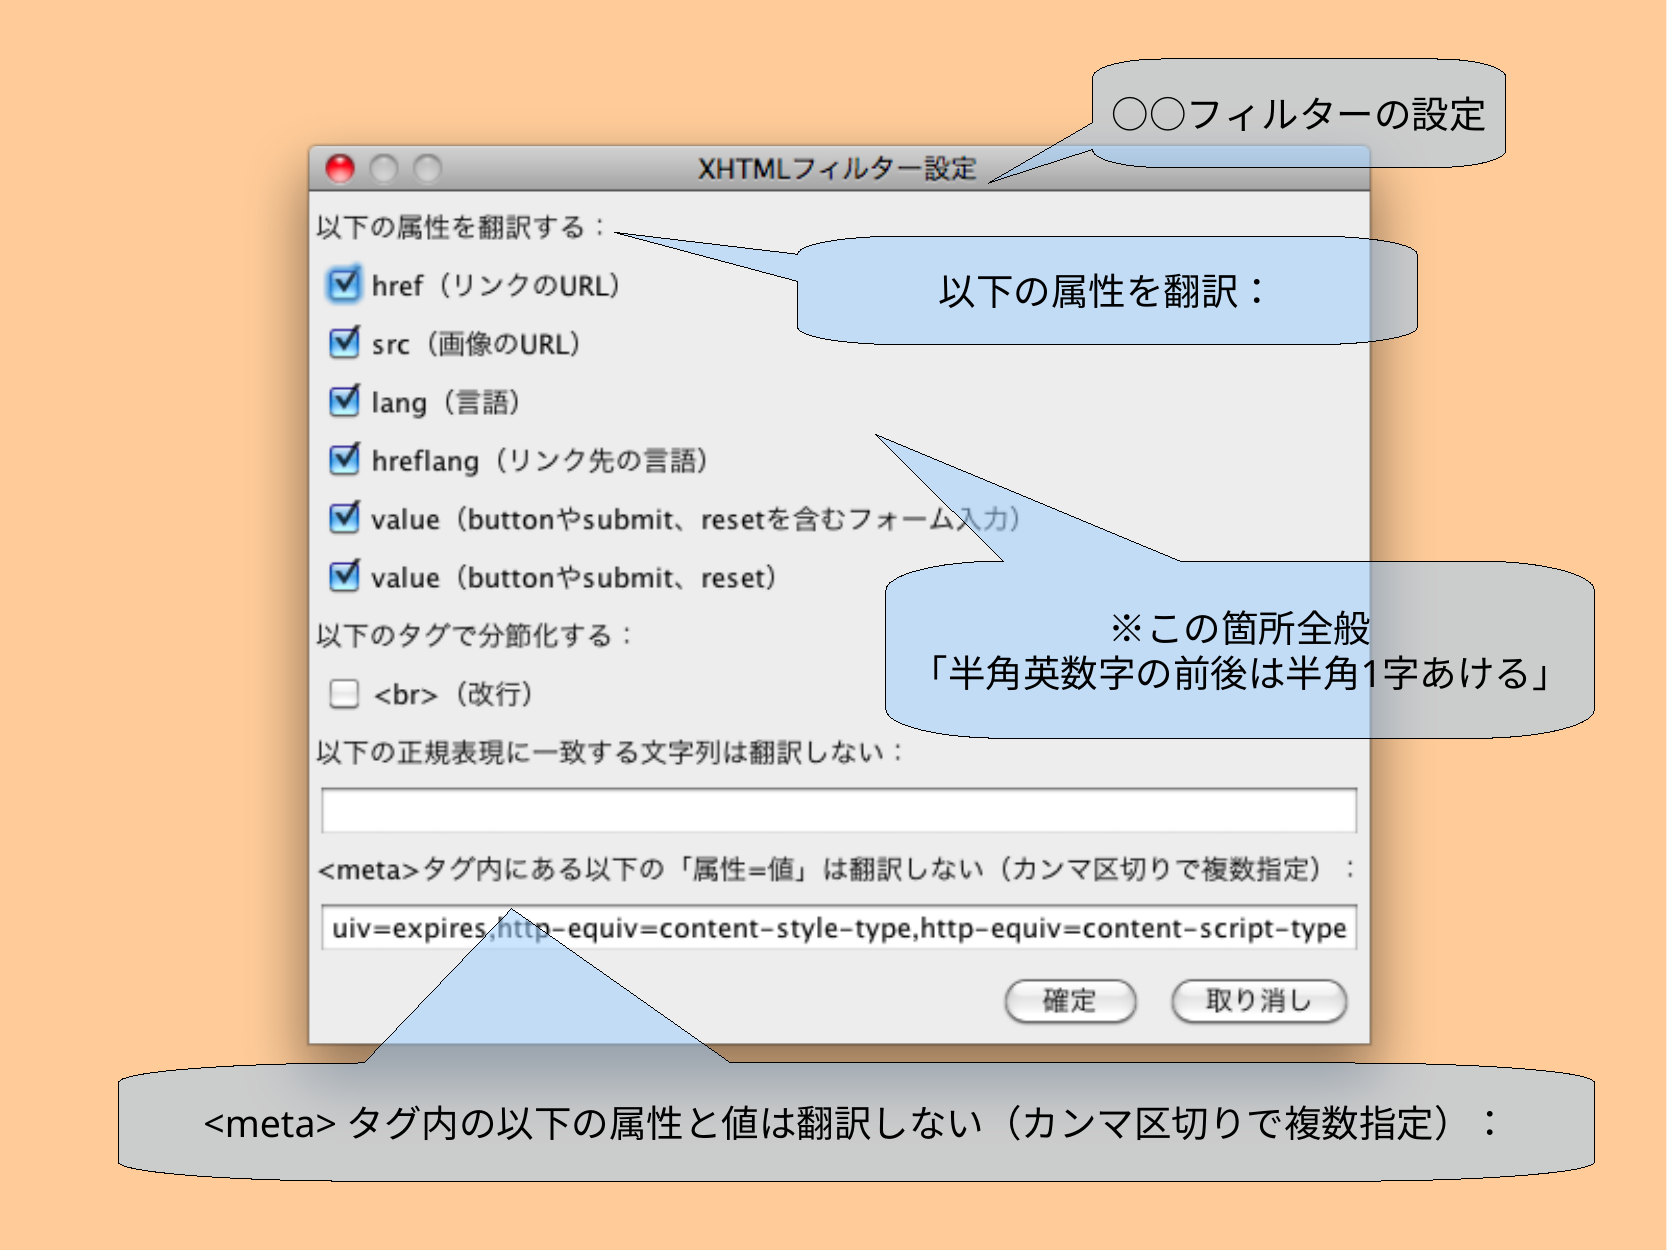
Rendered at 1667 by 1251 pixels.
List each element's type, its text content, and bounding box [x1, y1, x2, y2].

text_box ※この箇所全般 「半角英数字の前後は半角1字あける」 [875, 434, 1595, 739]
picture [226, 94, 1454, 1066]
text_box 以下の属性を翻訳： [614, 232, 1418, 345]
text_box ○○フィルターの設定 [988, 58, 1506, 184]
text_box <meta> タグ内の以下の属性と値は翻訳しない（カンマ区切りで複数指定）： [118, 908, 1595, 1182]
